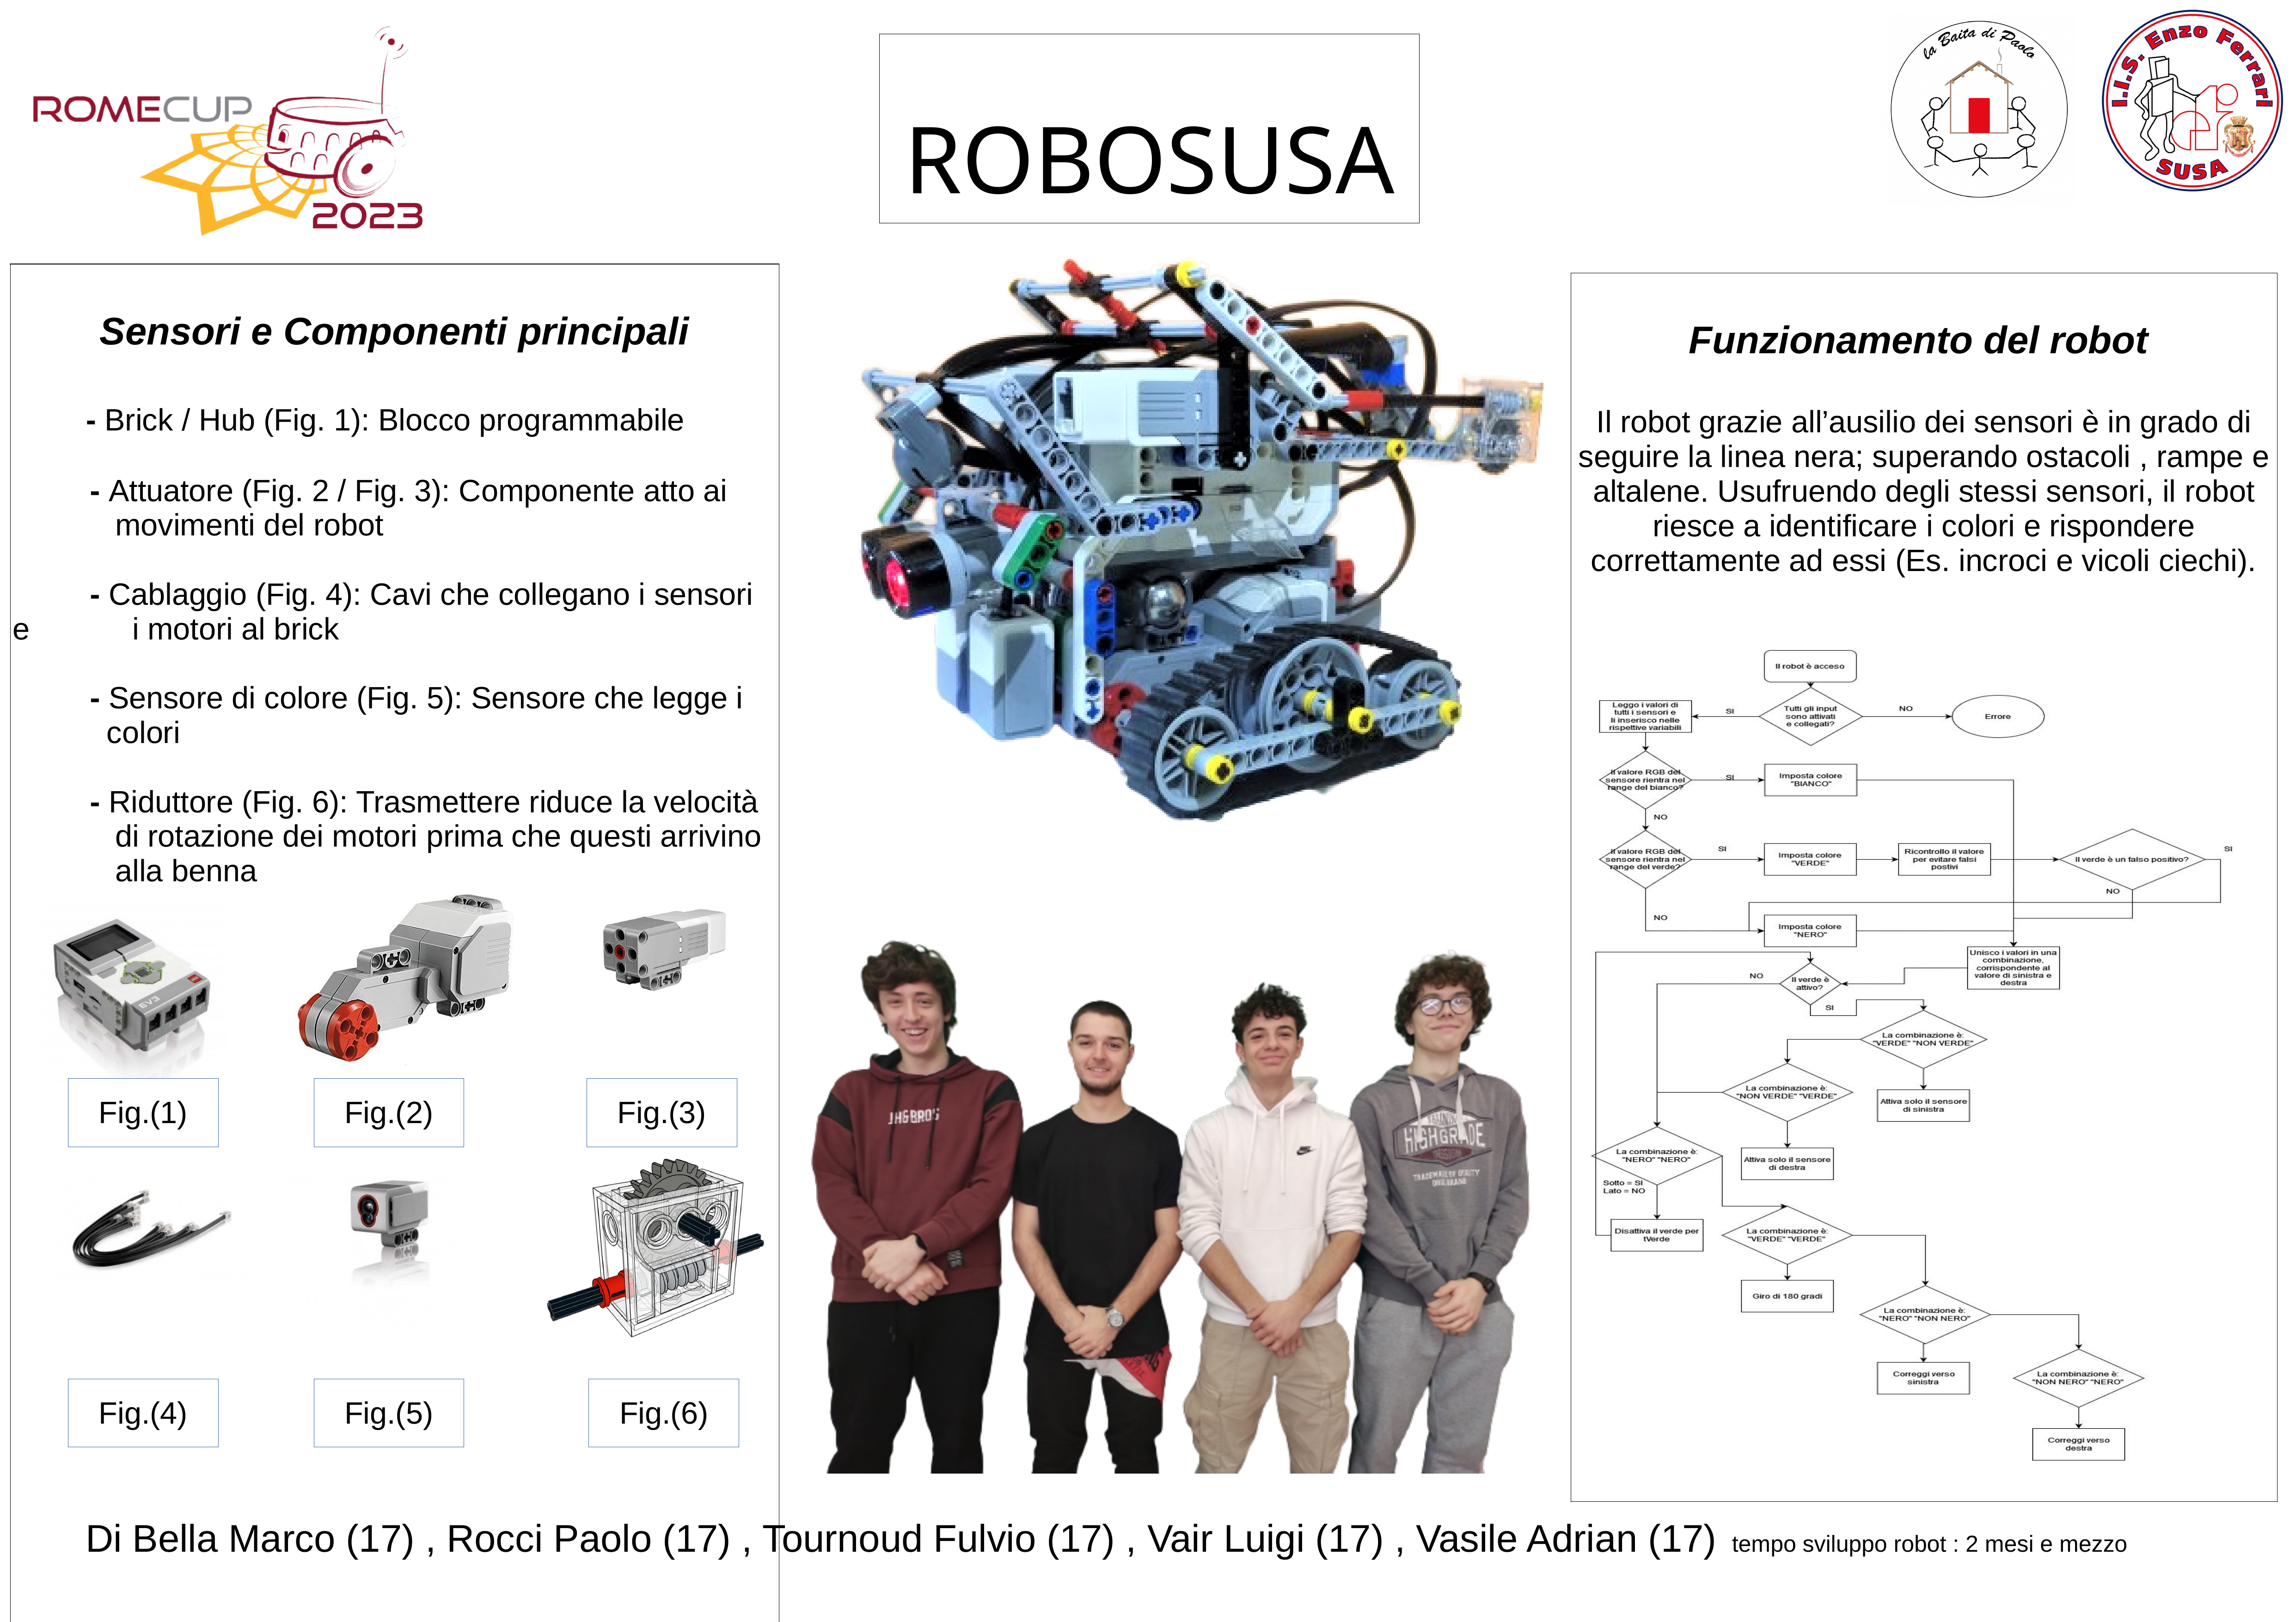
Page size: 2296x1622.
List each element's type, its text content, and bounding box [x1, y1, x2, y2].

picture [1590, 650, 2253, 1461]
picture [2102, 10, 2283, 191]
table_header Funzionamento del robot Il robot grazie all’ausilio dei sensori è in grado di seguire la linea nera; superando ostacoli , rampe e altalene. Usufruendo degli stessi sensori, il robot riesce a identificare i colori e rispondere correttamente ad essi (Es. incroci e vicoli ciechi). [1571, 273, 2277, 1501]
picture [13, 13, 457, 239]
table_header ROBOSUSA [880, 34, 1419, 223]
picture [277, 1147, 464, 1334]
picture [1883, 13, 2075, 205]
picture [805, 909, 1556, 1474]
text_box Fig.(1) [68, 1078, 219, 1147]
picture [550, 873, 765, 1088]
picture [41, 905, 228, 1093]
text_box Fig.(2) [314, 1078, 464, 1147]
picture [287, 891, 533, 1065]
picture [546, 1158, 765, 1338]
table_header Sensori e Componenti principali - Brick / Hub (Fig. 1): Blocco programmabile - Attuatore (Fig. 2 / Fig. 3): Componente atto ai movimenti del robot - Cablaggio (Fig. 4): Cavi che collegano i sensori e i motori al brick - Sensore di colore (Fig. 5): Sensore che legge i colori - Riduttore (Fig. 6): Trasmettere riduce la velocità di rotazione dei motori prima che questi arrivino alla benna [11, 264, 779, 1622]
picture [576, 221, 1936, 860]
text_box Fig.(5) [314, 1379, 464, 1447]
picture [58, 1133, 246, 1321]
subtitle Di Bella Marco (17) , Rocci Paolo (17) , Tournoud Fulvio (17) , Vair Luigi (17) , Vasile Adrian (17) tempo sviluppo robot : 2 mesi e mezzo [779, 1505, 2143, 1573]
text_box Fig.(6) [588, 1379, 739, 1447]
text_box Fig.(3) [587, 1078, 737, 1147]
text_box Fig.(4) [68, 1379, 219, 1447]
